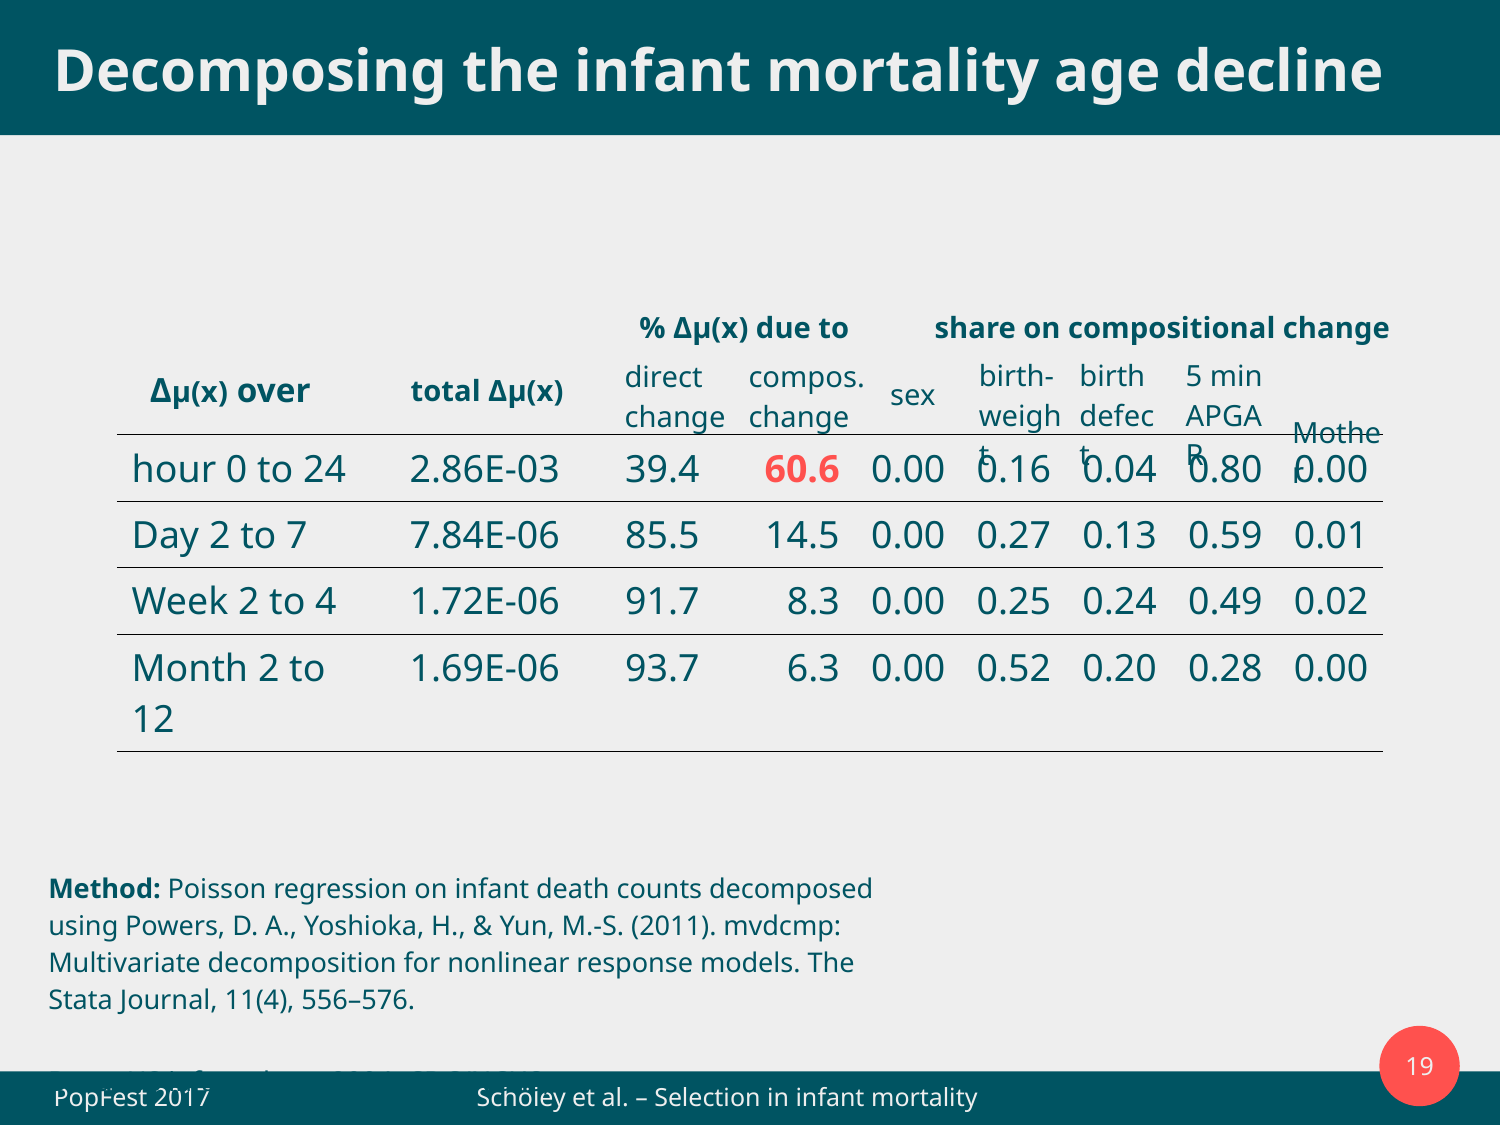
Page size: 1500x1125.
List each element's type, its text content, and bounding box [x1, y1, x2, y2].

table_header 0.16 [960, 435, 1066, 501]
table_header 2.86E-03 [391, 435, 574, 501]
table_cell 0.01 [1277, 502, 1383, 567]
text_box Mother [1277, 365, 1397, 438]
text_box % Δµ(x) due to [624, 299, 827, 354]
table_cell 0.52 [960, 635, 1066, 751]
table_cell 1.69E-06 [391, 635, 574, 751]
table_header hour 0 to 24 [117, 435, 391, 501]
table_cell 7.84E-06 [391, 502, 574, 567]
title Decomposing the infant mortality age decline [53, 0, 1447, 141]
table_cell 0.28 [1172, 635, 1277, 751]
table_cell 93.7 [574, 635, 714, 751]
table_cell 0.25 [960, 568, 1066, 634]
table_cell 91.7 [574, 568, 714, 634]
table_cell 14.5 [714, 502, 855, 567]
table_cell 0.59 [1172, 502, 1277, 567]
text_box birth defect [1064, 354, 1170, 459]
table_cell 85.5 [574, 502, 714, 567]
table_cell 0.13 [1066, 502, 1172, 567]
table_cell 0.00 [1277, 635, 1383, 751]
text_box direct change [609, 349, 724, 442]
table_cell 0.20 [1066, 635, 1172, 751]
table_header 0.04 [1139, 459, 1149, 473]
table_cell 0.27 [960, 502, 1066, 567]
table_cell 0.00 [855, 502, 960, 567]
text_box 5 min APGAR [1170, 354, 1291, 478]
table_cell 0.02 [1277, 568, 1383, 634]
table_cell 0.00 [855, 568, 960, 634]
table_header 60.6 [714, 435, 855, 501]
table_header 0.04 [1118, 459, 1129, 480]
table_cell 8.3 [714, 568, 855, 634]
table_cell 0.49 [1172, 568, 1277, 634]
table_header 39.4 [574, 435, 714, 501]
table_cell 0.00 [855, 635, 960, 751]
table_cell 1.72E-06 [391, 568, 574, 634]
text_box compos. change [733, 349, 864, 442]
table_cell Week 2 to 4 [117, 568, 391, 634]
table_cell 0.24 [1066, 568, 1172, 634]
text_box Δµ(x) over [135, 360, 301, 419]
text_box total Δµ(x) [395, 362, 553, 417]
table_header 0.00 [855, 435, 960, 501]
table_header 0.04 [1087, 459, 1098, 480]
table_header 0.00 [1277, 438, 1383, 501]
text_box sex [875, 366, 945, 421]
table_header 0.80 [1172, 478, 1277, 501]
table_cell Month 2 to 12 [117, 635, 391, 751]
table_header 0.04 [1066, 459, 1172, 501]
table_cell Day 2 to 7 [117, 502, 391, 567]
text_box birth- weight [964, 354, 1081, 479]
table_cell 6.3 [714, 635, 855, 751]
text_box Method: Poisson regression on infant death counts decomposed using Powers, D. A., Yoshioka, H., & Yun, M.-S. (2011). mvdcmp: Multivariate decomposition for nonlinear response models. The Stata Journal, 11(4), 556–576. Data: US infants born 2004. CDC/NCHS, [33, 862, 931, 1066]
text_box share on compositional change [919, 300, 1315, 354]
